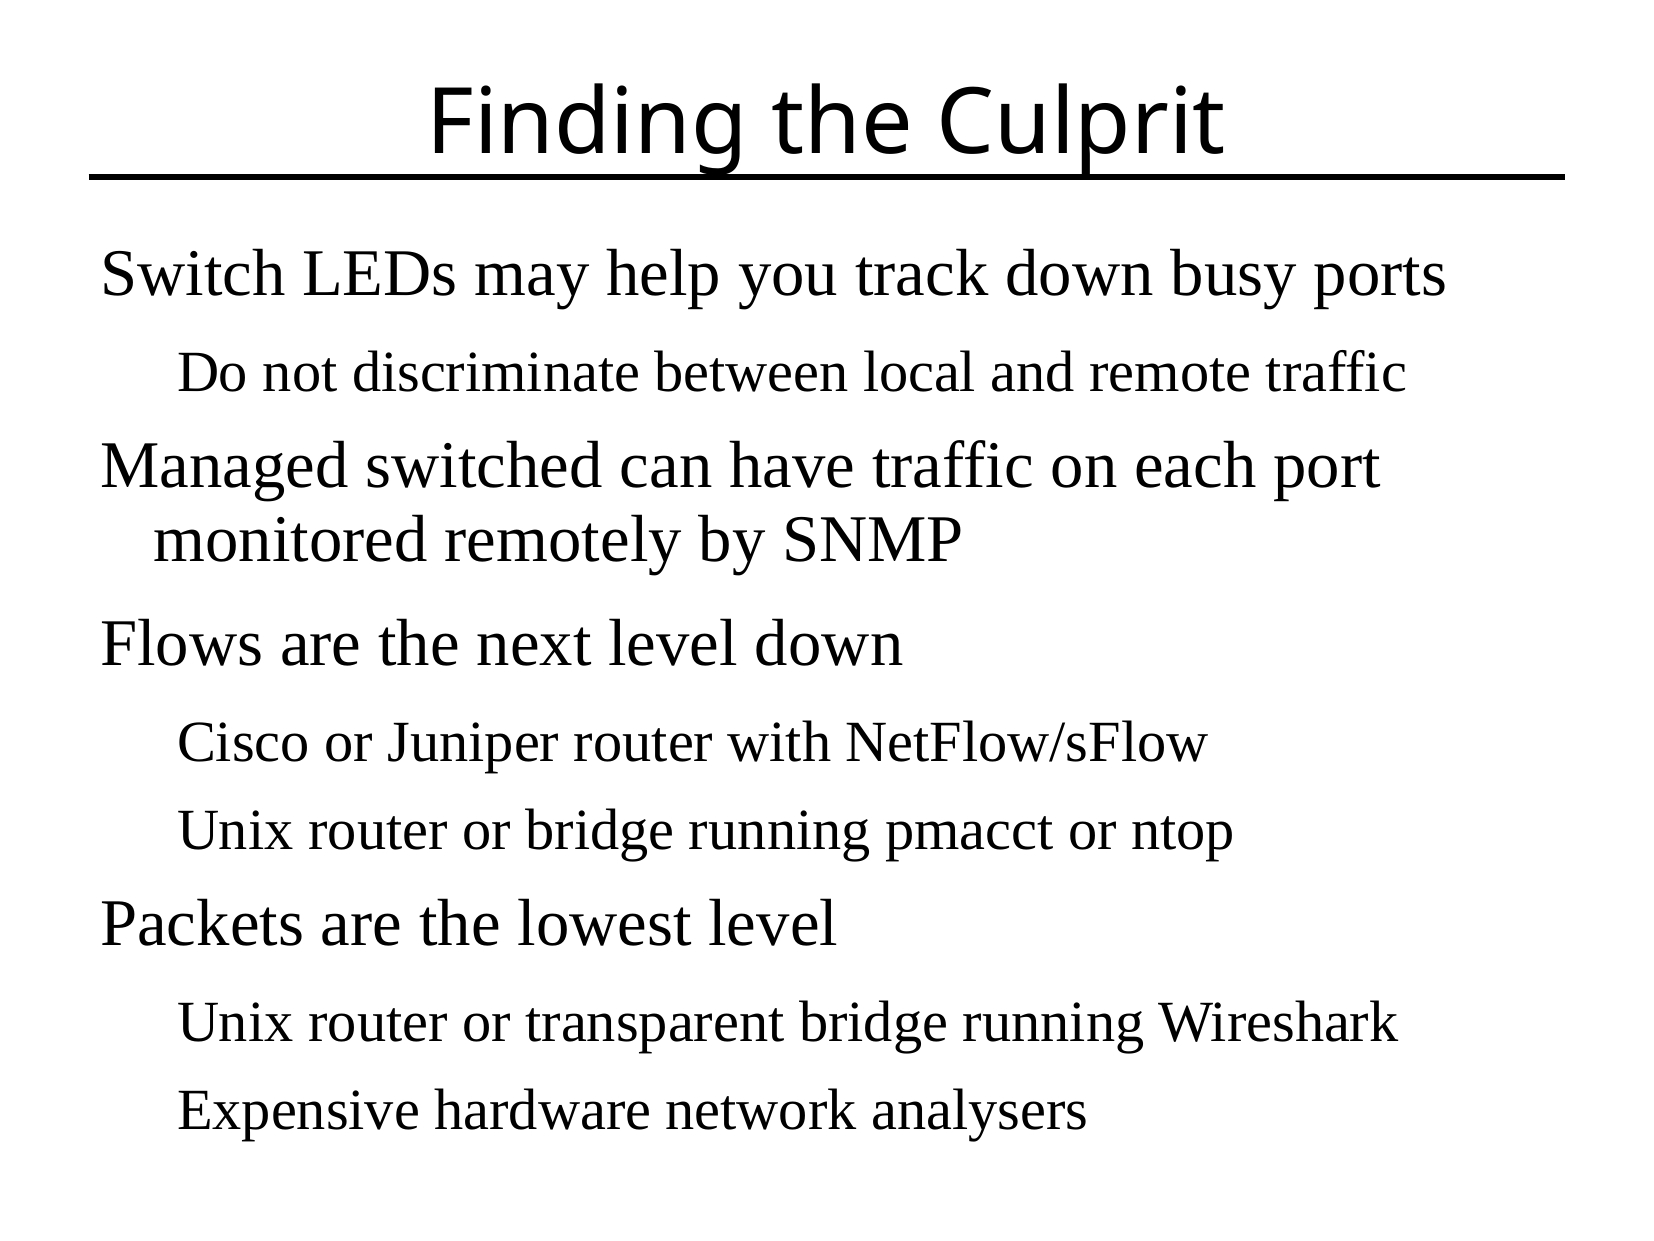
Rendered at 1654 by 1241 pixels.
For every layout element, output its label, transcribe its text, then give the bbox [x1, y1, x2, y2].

list Switch LEDs may help you track down busy ports Do not discriminate between local and remote traffic Managed switched can have traffic on each port monitored remotely by SNMP Flows are the next level down Cisco or Juniper router with NetFlow/sFlow Unix router or bridge running pmacct or ntop Packets are the lowest level Unix router or transparent bridge running Wireshark Expensive hardware network analysers [82, 236, 1571, 1142]
title Finding the Culprit [82, 36, 1571, 200]
